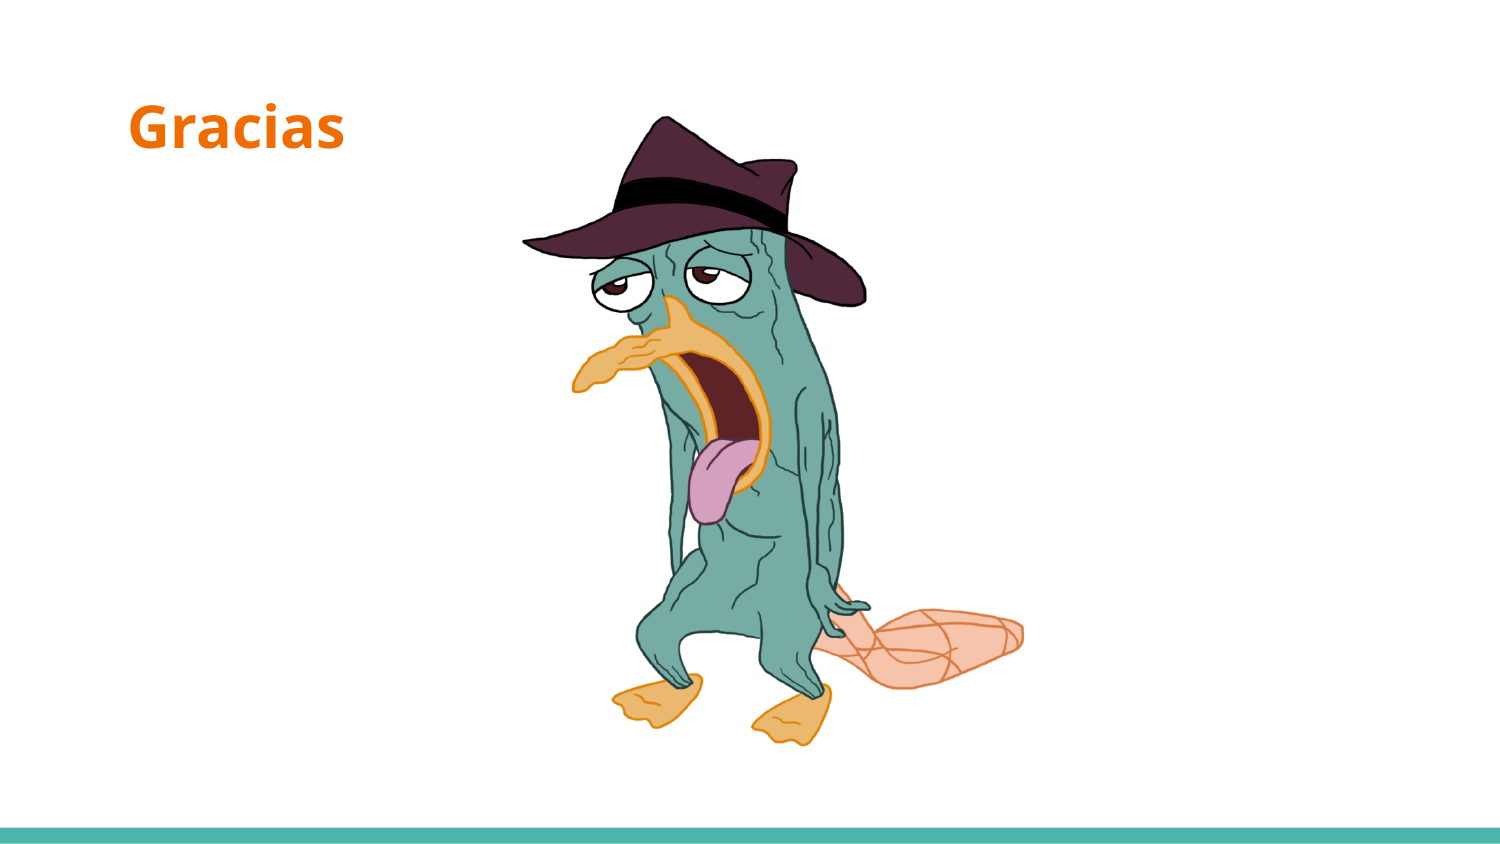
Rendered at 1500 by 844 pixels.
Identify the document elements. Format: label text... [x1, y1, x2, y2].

title Gracias [112, 70, 367, 187]
picture [521, 113, 1025, 747]
